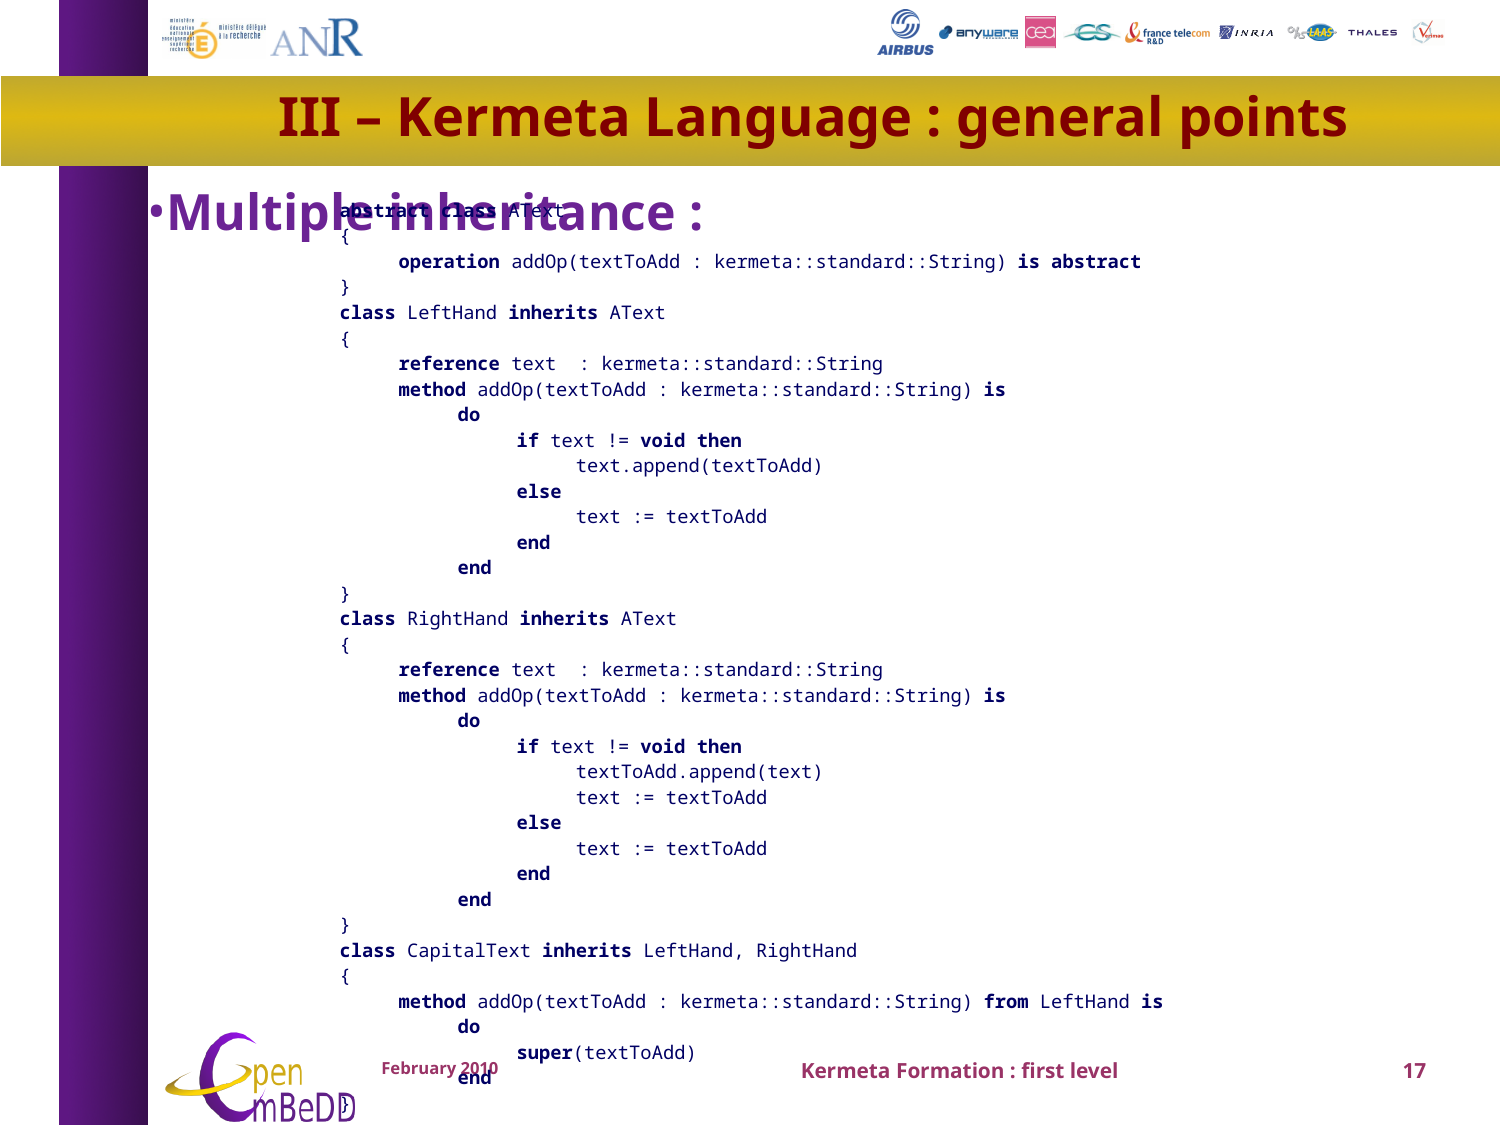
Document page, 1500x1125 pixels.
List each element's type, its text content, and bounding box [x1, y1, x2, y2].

text_box Kermeta Formation : first level [531, 1049, 1387, 1101]
list Multiple inheritance : [147, 179, 1488, 264]
title III – Kermeta Language : general points [147, 82, 1481, 148]
text_box February 2010 [366, 1049, 531, 1101]
text_box abstract class AText { operation addOp(textToAdd : kermeta::standard::String) is abstract } class LeftHand inherits AText { reference text : kermeta::standard::String method addOp(textToAdd : kermeta::standard::String) is do if text != void then text.append(textToAdd) else text := textToAdd end end } class RightHand inherits AText { reference text : kermeta::standard::String method addOp(textToAdd : kermeta::standard::String) is do if text != void then textToAdd.append(text) text := textToAdd else text := textToAdd end end } class CapitalText inherits LeftHand, RightHand { method addOp(textToAdd : kermeta::standard::String) from LeftHand is do super(textToAdd) end } [324, 307, 1447, 1006]
text_box [1387, 1049, 1482, 1101]
